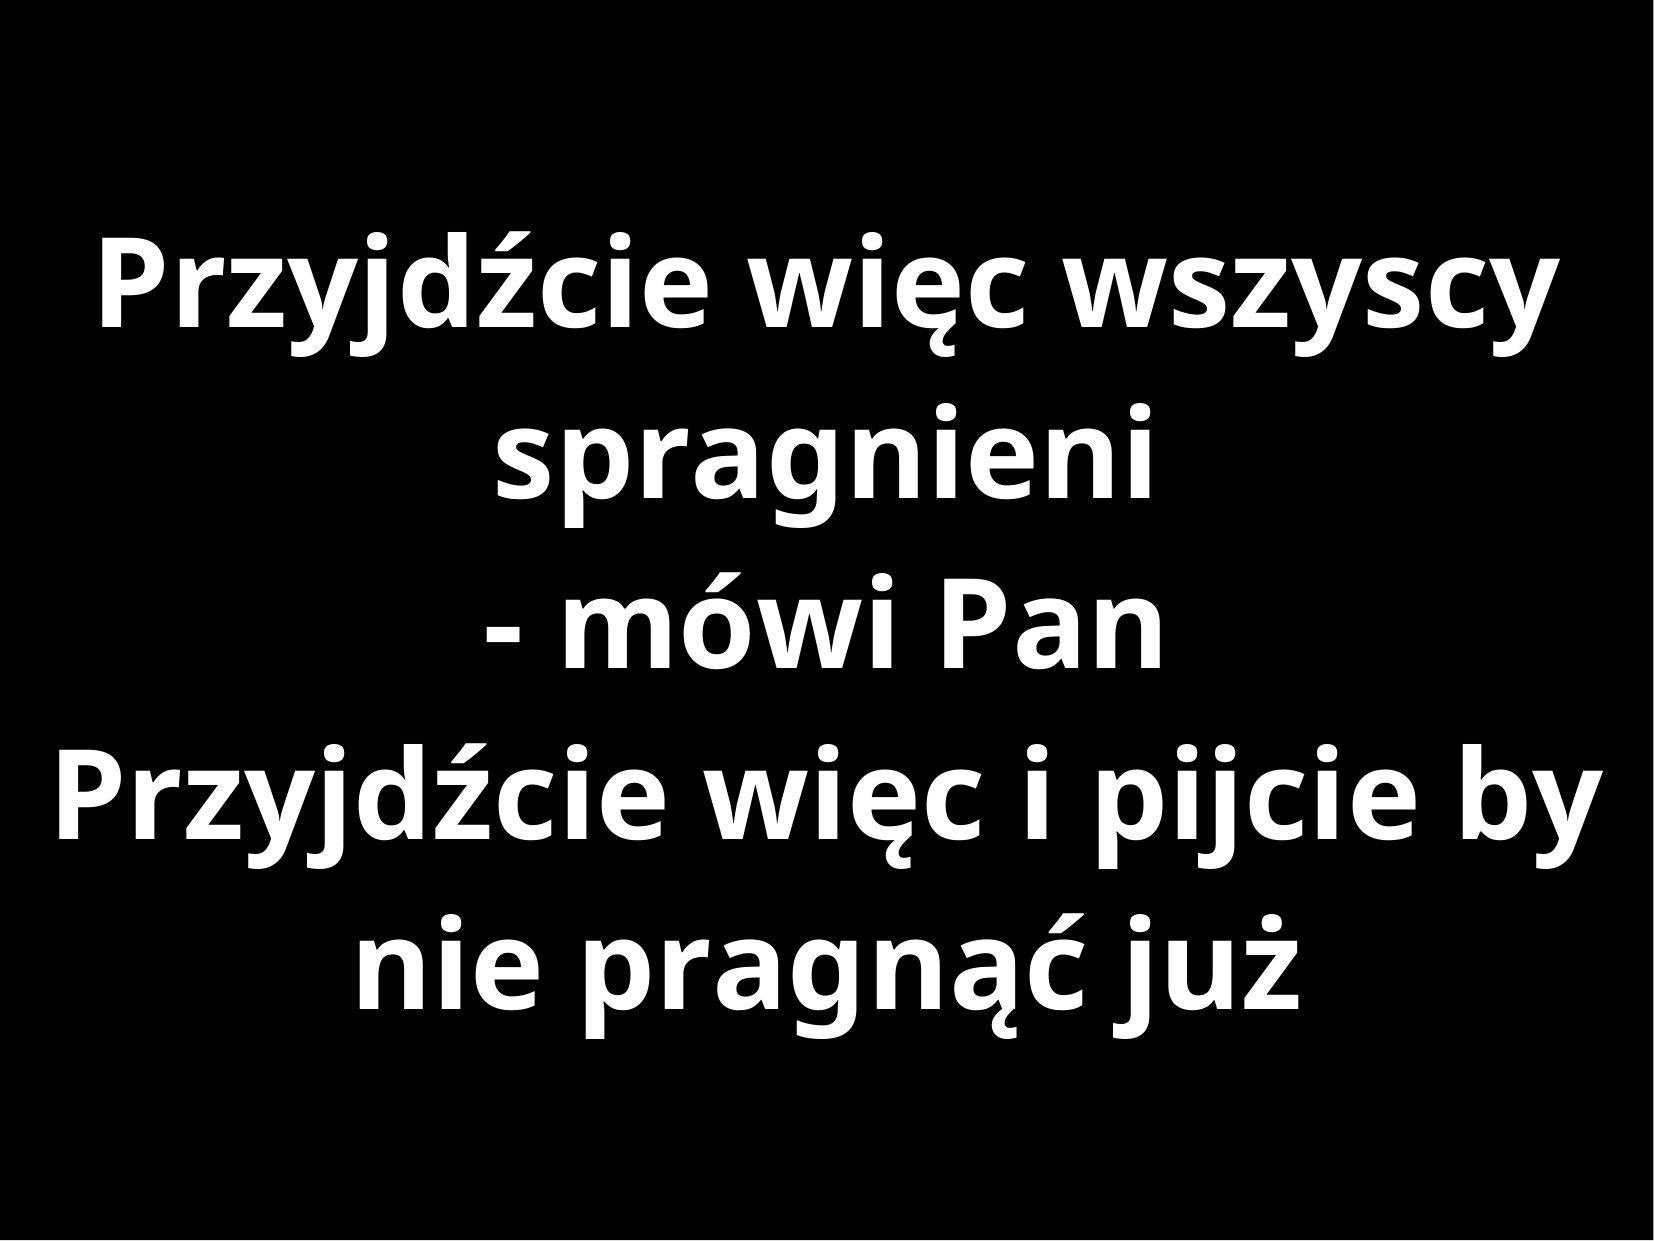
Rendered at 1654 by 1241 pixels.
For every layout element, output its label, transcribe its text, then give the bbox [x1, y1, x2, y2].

title Przyjdźcie więc wszyscy spragnieni - mówi Pan Przyjdźcie więc i pijcie by nie pragnąć już [0, 0, 1654, 1241]
